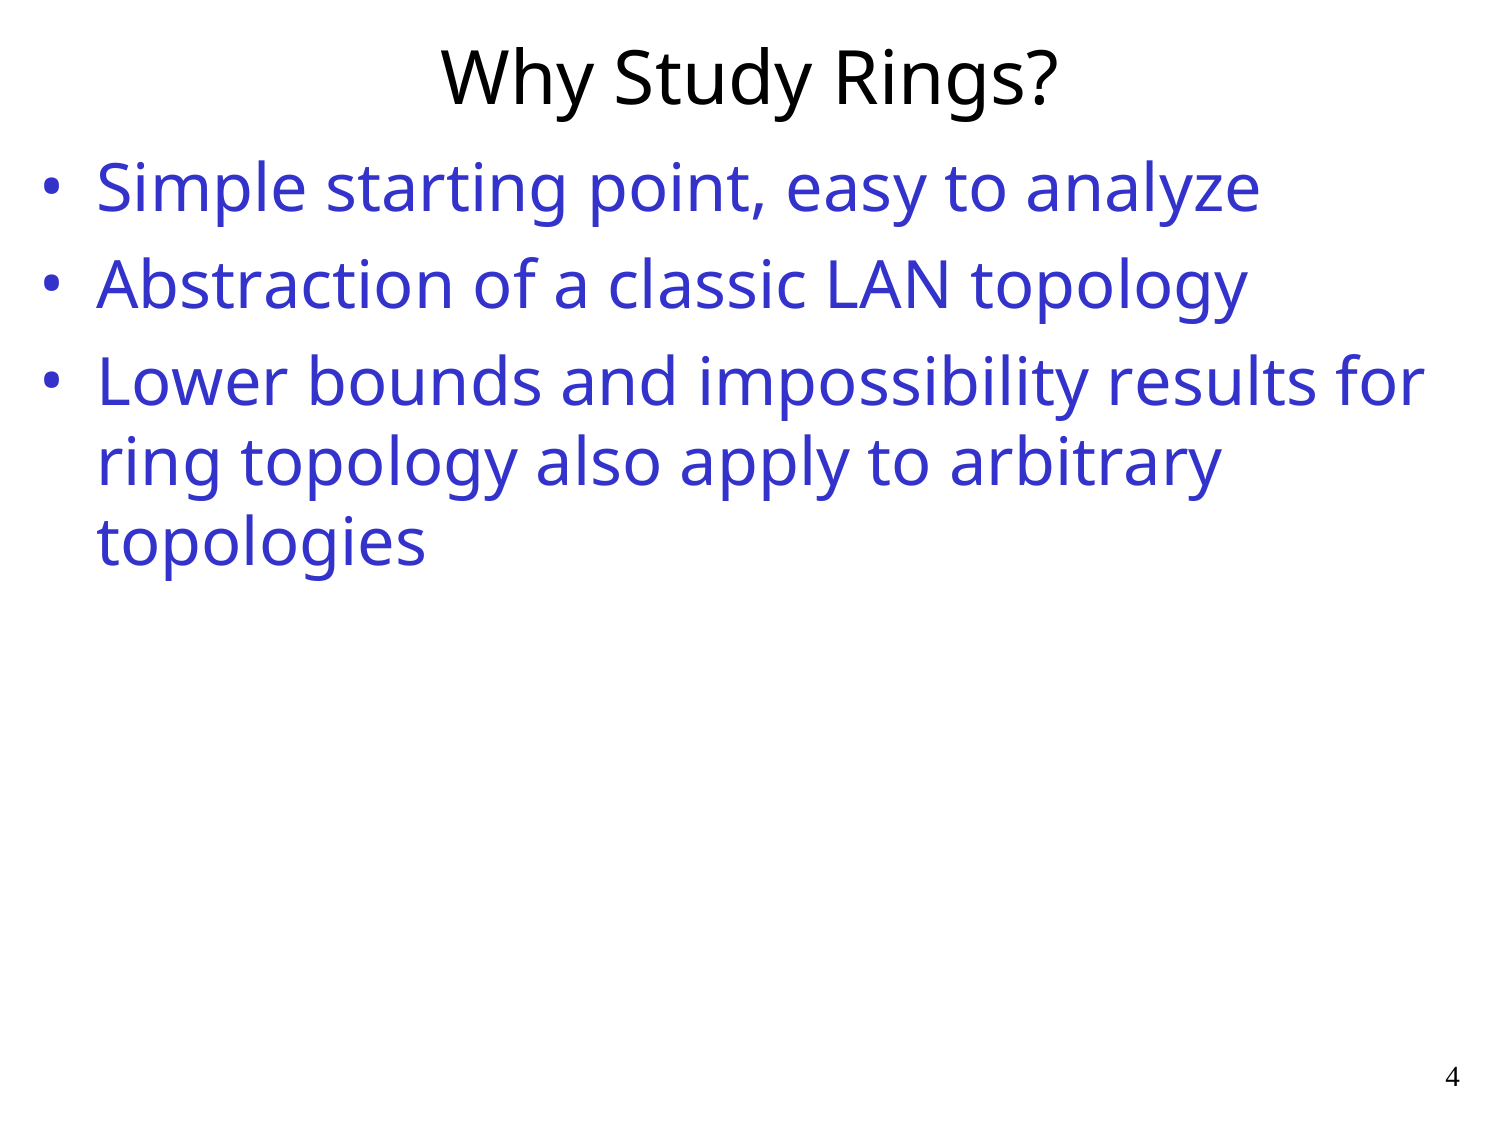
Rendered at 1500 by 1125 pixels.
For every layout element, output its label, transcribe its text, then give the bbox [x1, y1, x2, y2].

title Why Study Rings? [24, 24, 1476, 126]
list Simple starting point, easy to analyze Abstraction of a classic LAN topology Lower bounds and impossibility results for ring topology also apply to arbitrary topologies [24, 137, 1476, 1038]
text_box <number> [1162, 1049, 1476, 1101]
